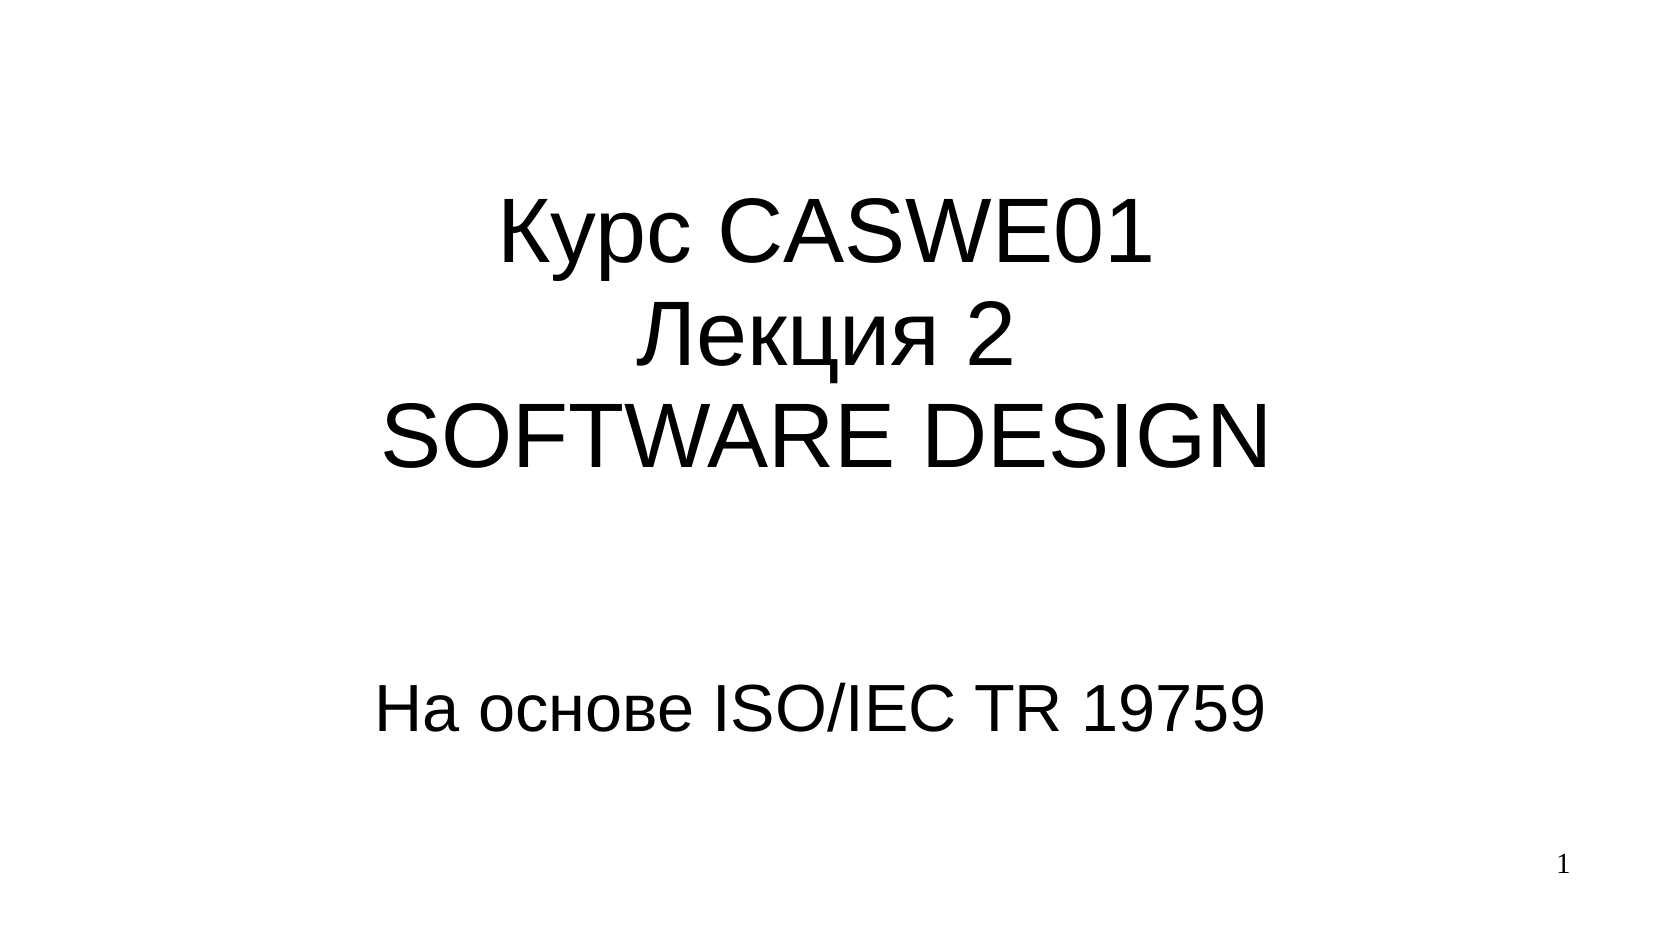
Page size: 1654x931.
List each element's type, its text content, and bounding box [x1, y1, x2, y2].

subtitle На основе ISO/IEC TR 19759 [76, 561, 1565, 857]
title Курс CASWE01 Лекция 2 SOFTWARE DESIGN [29, 76, 1625, 591]
